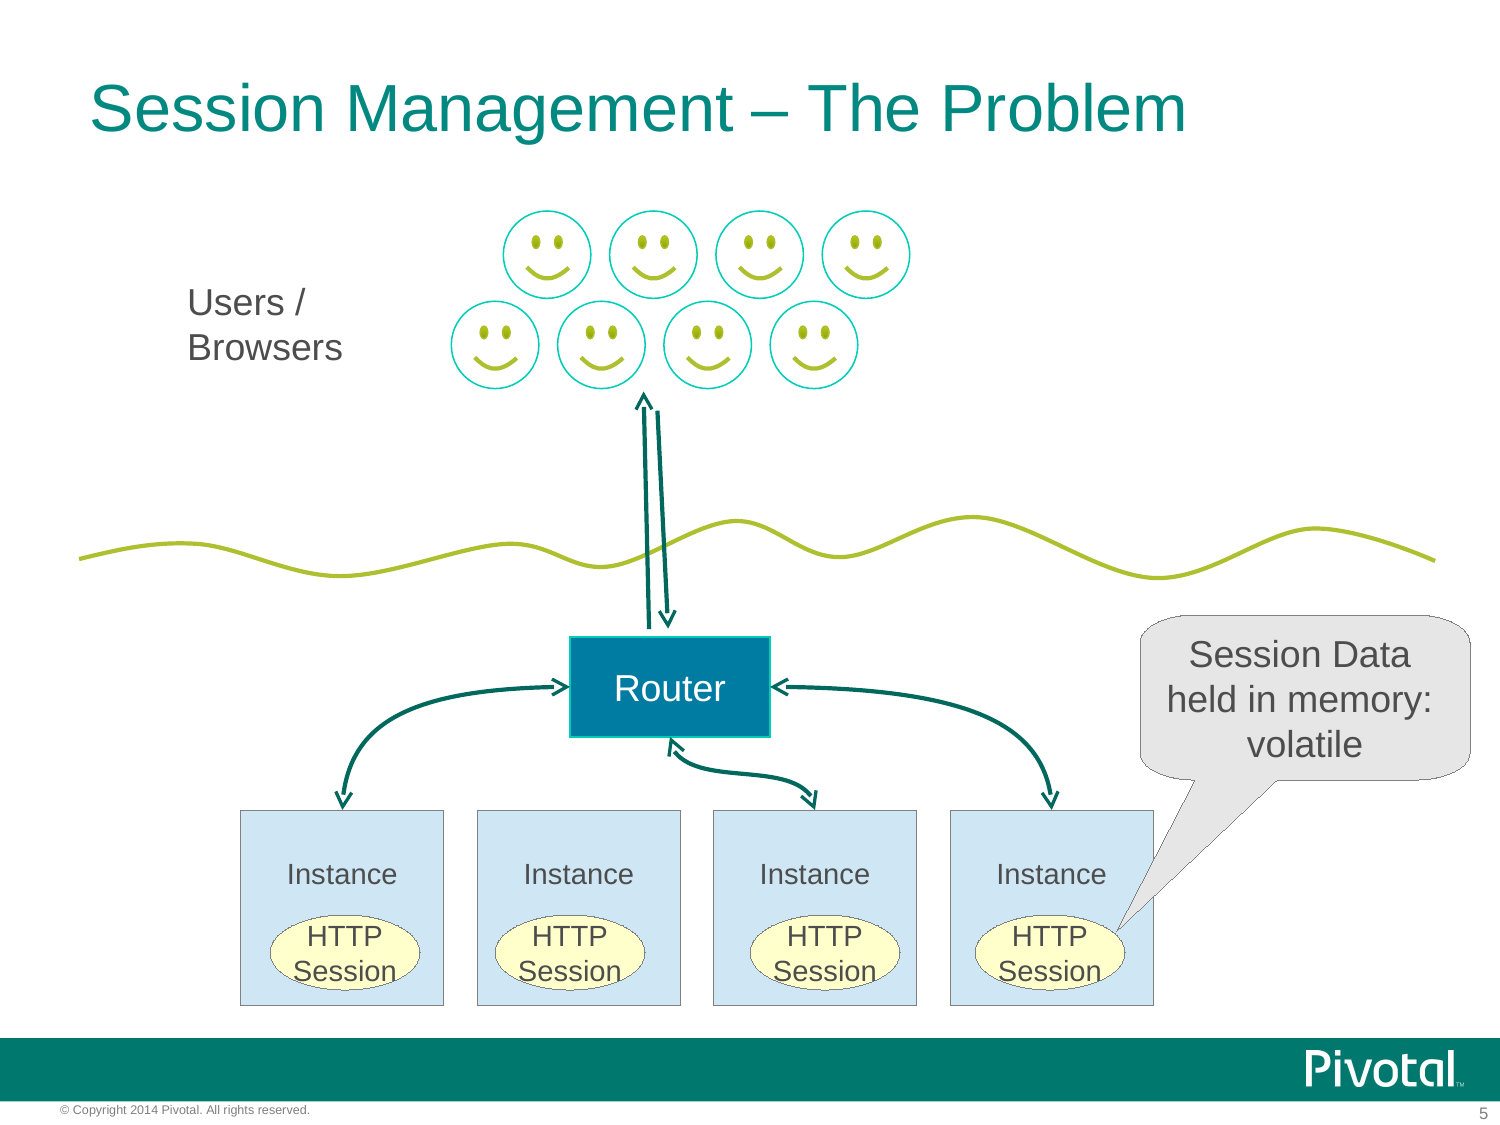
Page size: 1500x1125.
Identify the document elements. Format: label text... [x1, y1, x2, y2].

picture [1306, 1050, 1464, 1087]
text_box [715, 211, 804, 299]
text_box [557, 301, 646, 389]
text_box HTTP Session [270, 915, 421, 991]
text_box Session Data held in memory: volatile [1116, 615, 1471, 932]
text_box [451, 301, 539, 389]
text_box Users / Browsers [172, 269, 376, 376]
text_box HTTP Session [975, 915, 1126, 991]
text_box Instance [713, 810, 917, 1006]
text_box [822, 211, 910, 299]
text_box HTTP Session [495, 915, 646, 991]
text_box Instance [477, 810, 681, 1006]
text_box [770, 301, 858, 389]
text_box HTTP Session [750, 915, 901, 991]
text_box Instance [240, 810, 444, 1006]
text_box [609, 211, 698, 299]
text_box [663, 301, 752, 389]
title Session Management – The Problem [75, 45, 1426, 165]
text_box Instance [950, 810, 1154, 1006]
text_box Router [569, 636, 770, 737]
text_box [503, 211, 591, 299]
